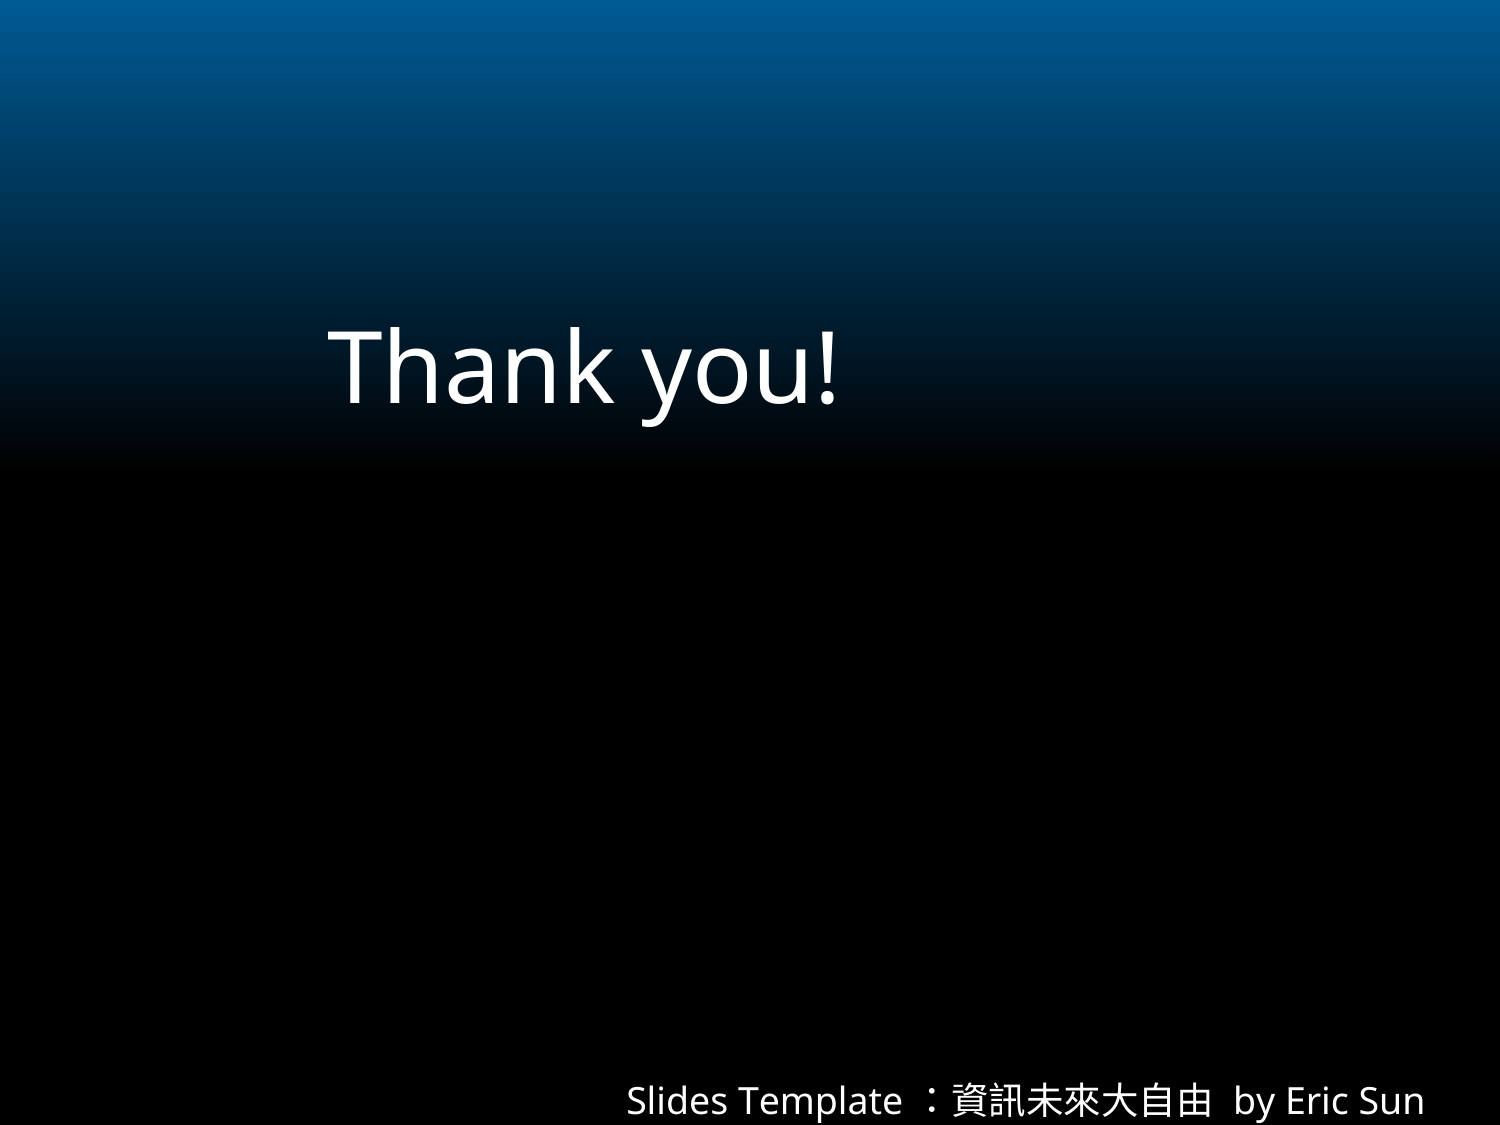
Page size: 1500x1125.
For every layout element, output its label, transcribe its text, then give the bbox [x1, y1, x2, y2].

title Thank you! [312, 271, 934, 459]
text_box Slides Template：資訊未來大自由 by Eric Sun [611, 1063, 1492, 1125]
